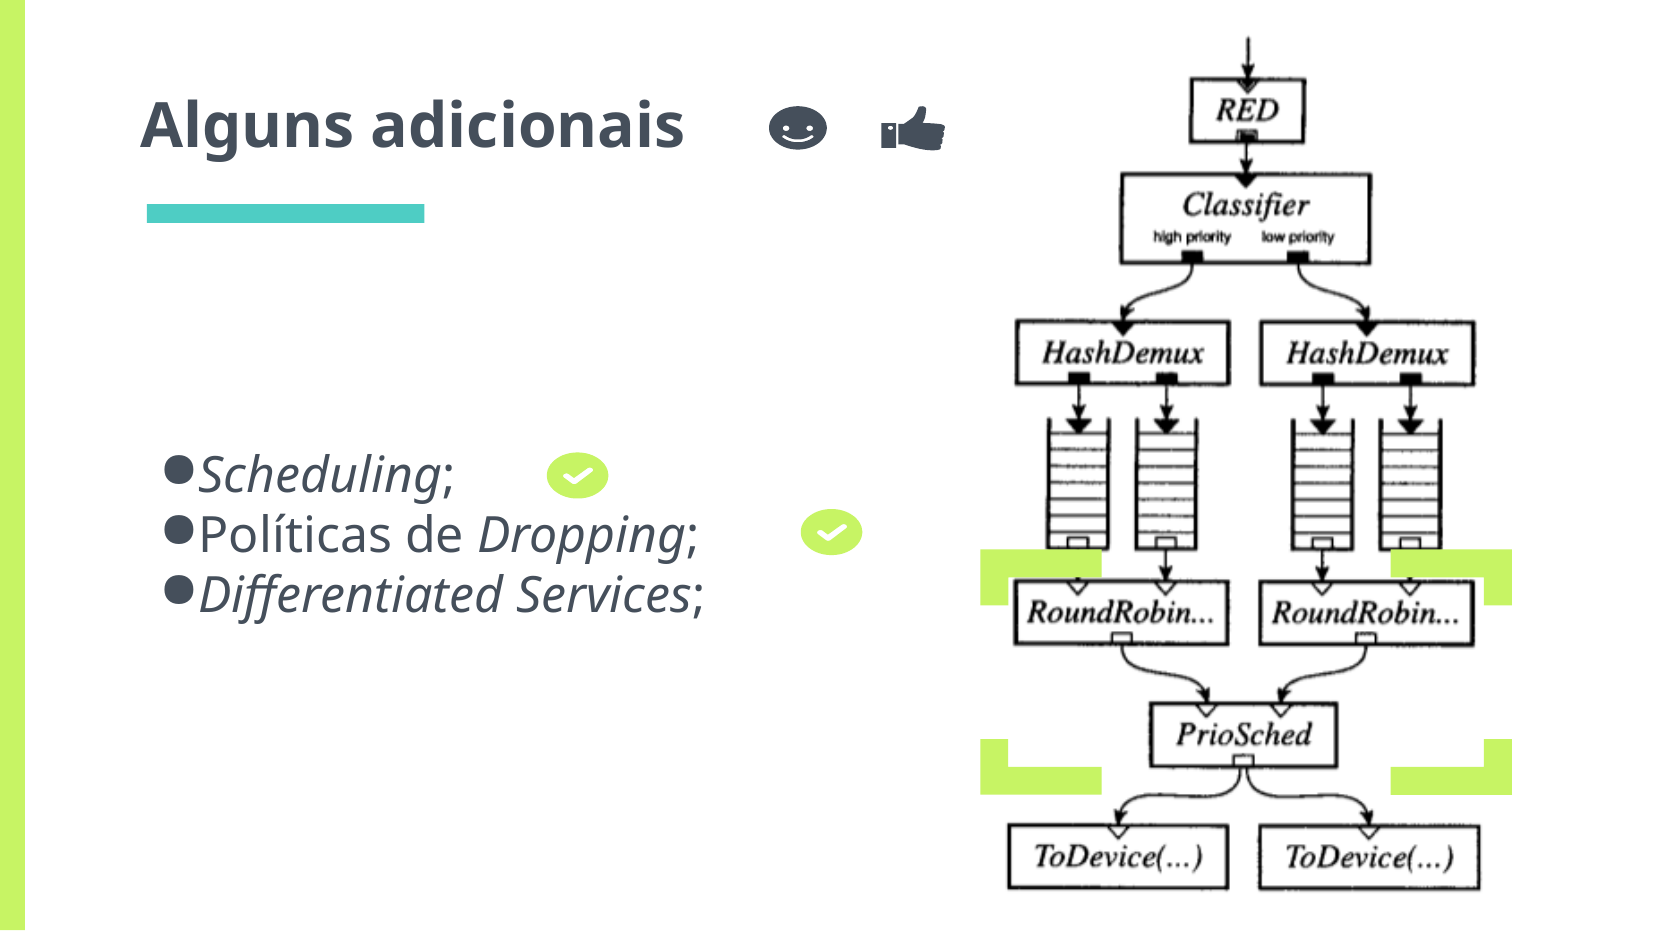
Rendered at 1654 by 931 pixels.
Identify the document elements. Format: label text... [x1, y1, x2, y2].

text_box [980, 739, 1102, 795]
text_box [1390, 549, 1512, 606]
text_box [1390, 739, 1512, 795]
text_box [898, 106, 945, 151]
text_box [881, 123, 897, 148]
text_box [769, 106, 827, 150]
text_box [800, 509, 863, 556]
text_box [546, 452, 609, 499]
text_box [980, 549, 1102, 606]
list Scheduling; Políticas de Dropping; Differentiated Services; [106, 271, 804, 794]
title Alguns adicionais [124, 0, 1529, 176]
picture [990, 23, 1495, 904]
